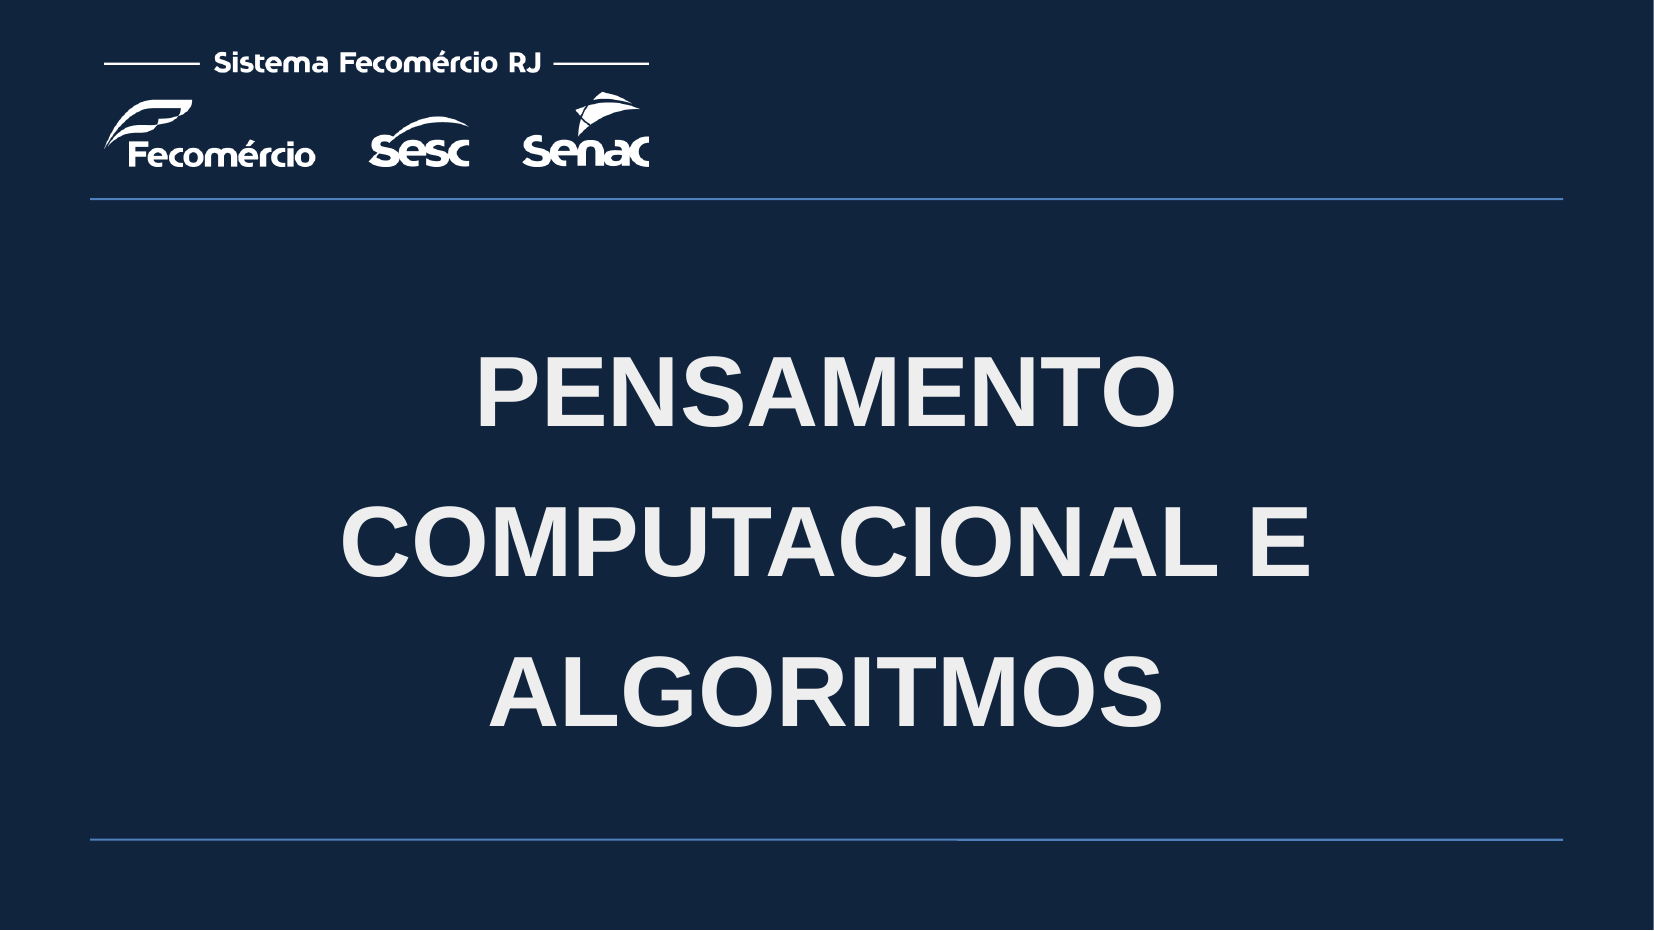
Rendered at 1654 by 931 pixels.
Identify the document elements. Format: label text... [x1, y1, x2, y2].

picture [104, 50, 649, 167]
text_box PENSAMENTO COMPUTACIONAL E ALGORITMOS [94, 206, 1559, 836]
